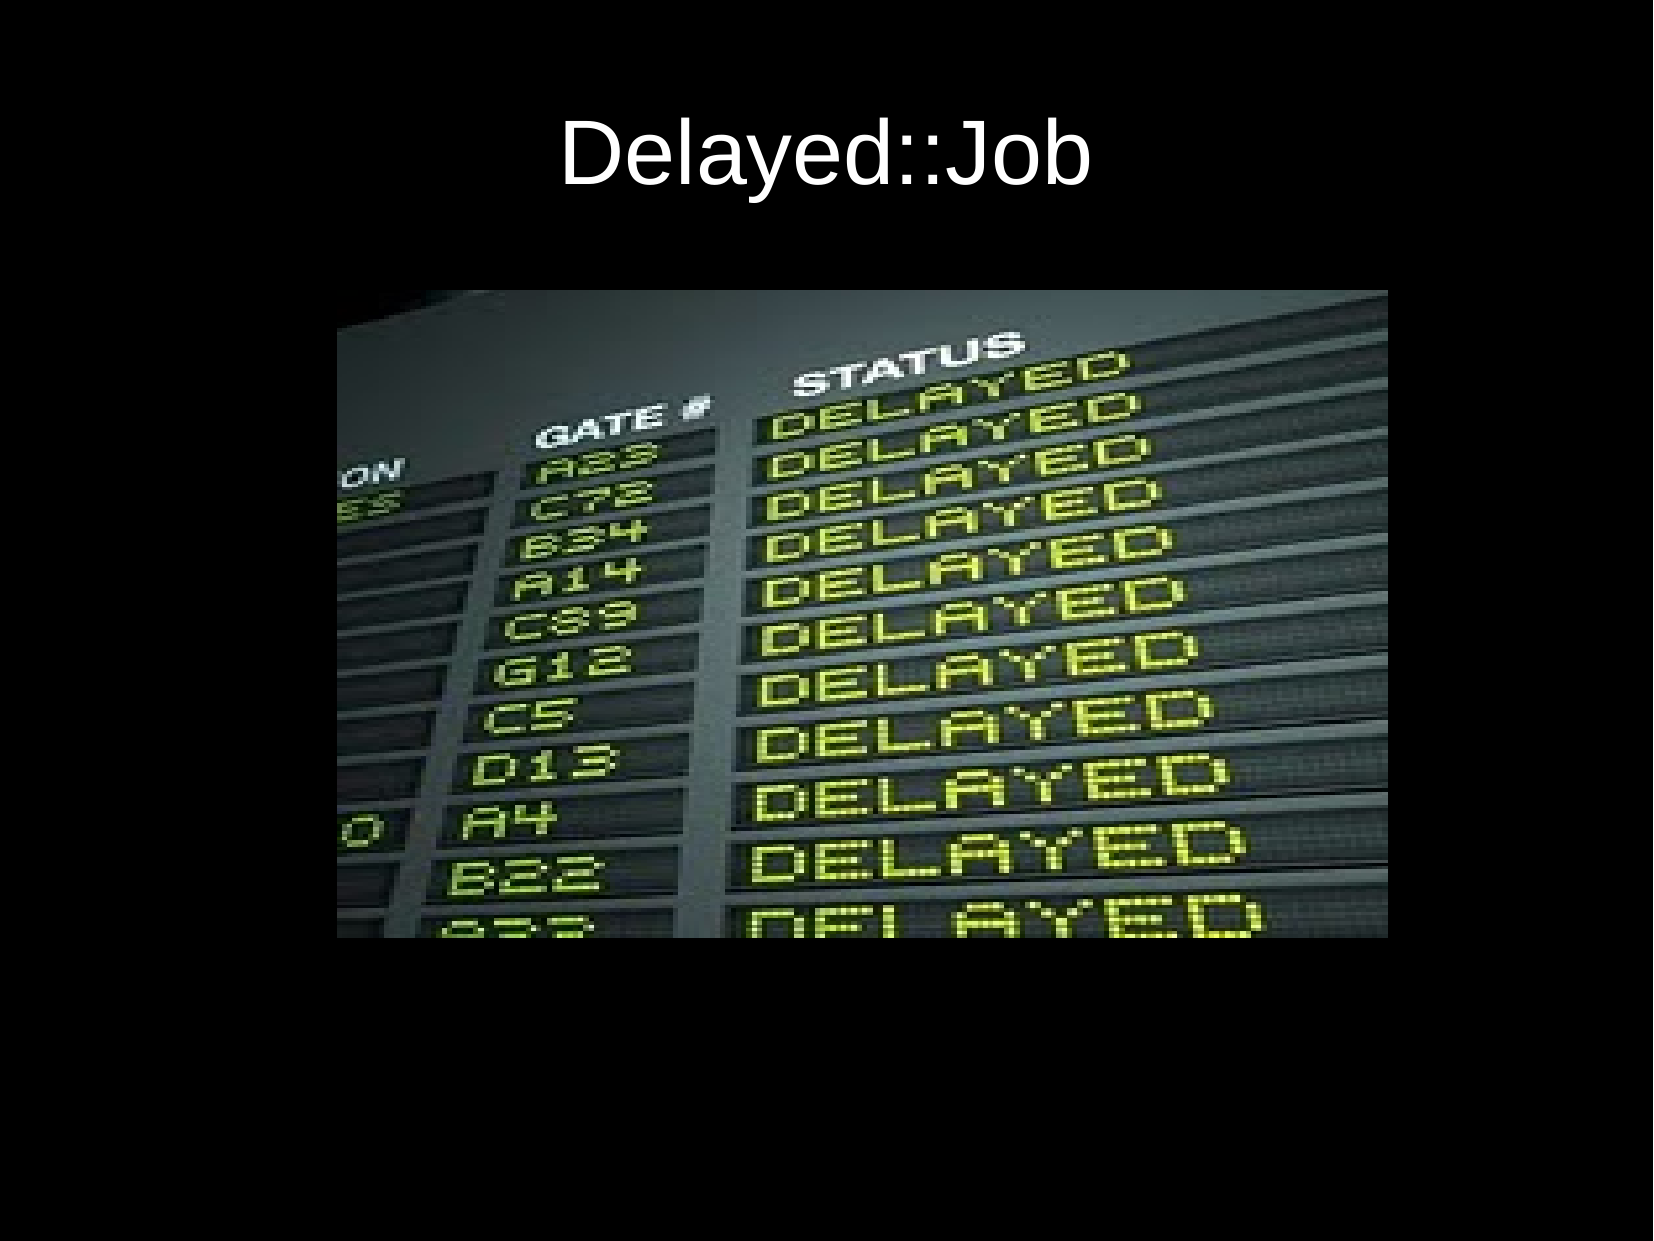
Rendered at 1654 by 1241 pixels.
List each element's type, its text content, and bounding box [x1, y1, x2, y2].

picture [337, 290, 1388, 938]
title Delayed::Job [82, 49, 1571, 257]
